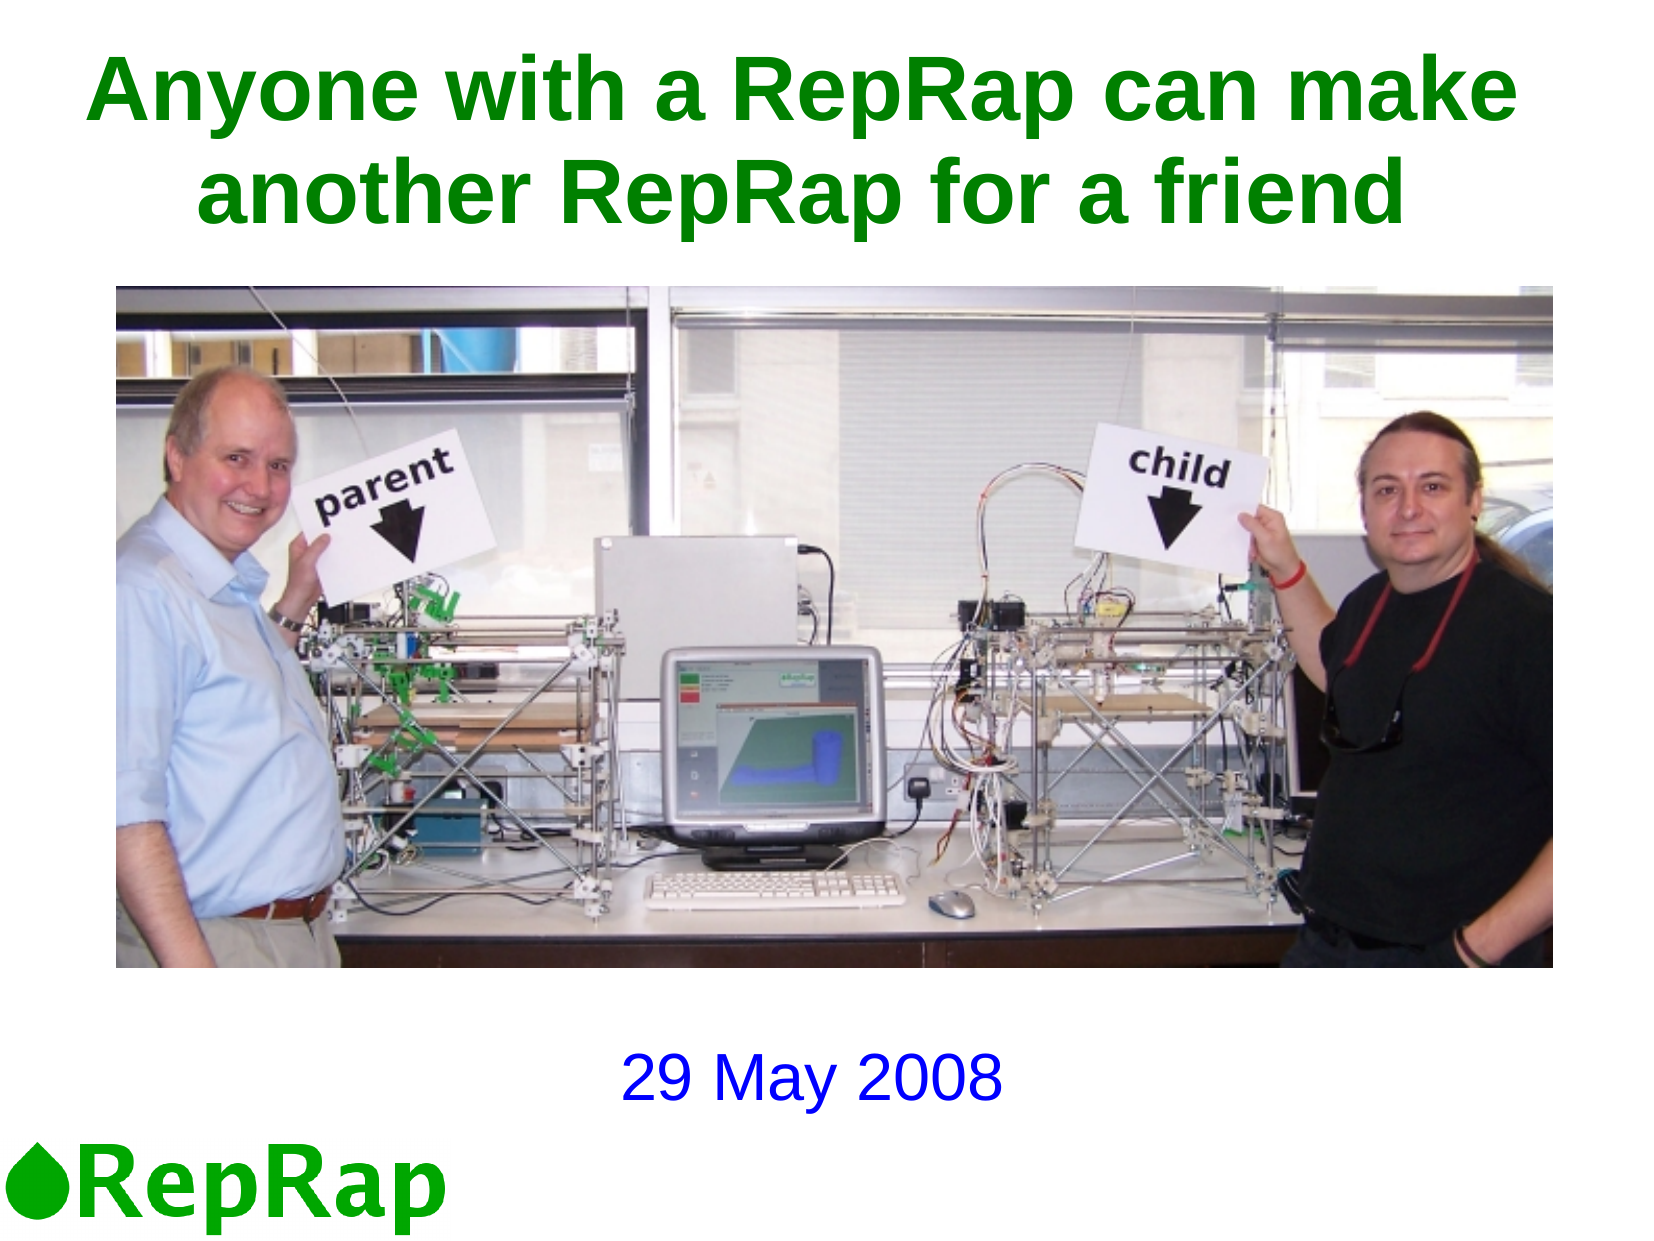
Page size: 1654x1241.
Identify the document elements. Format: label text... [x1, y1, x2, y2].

picture [116, 286, 1553, 968]
title Anyone with a RepRap can make another RepRap for a friend [59, 21, 1548, 259]
text_box 29 May 2008 [620, 974, 1654, 1182]
picture [0, 1138, 451, 1241]
